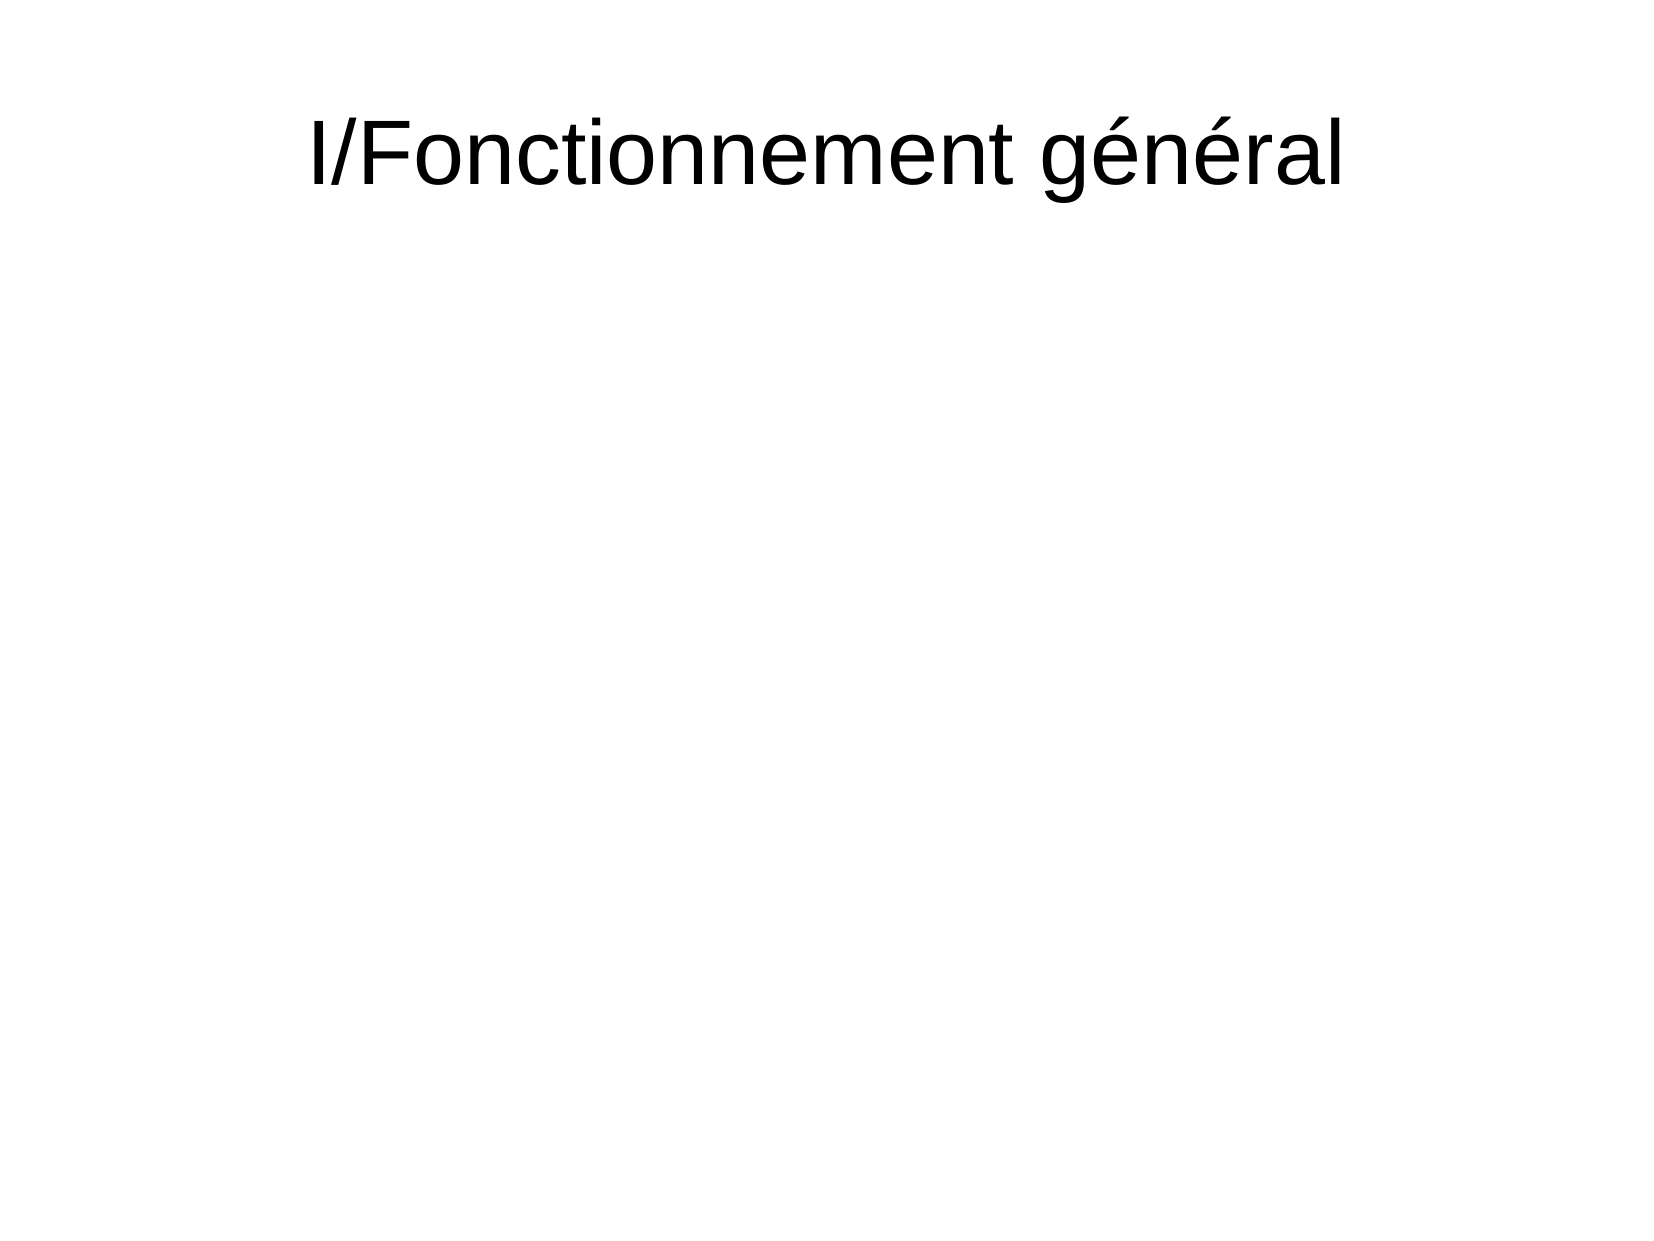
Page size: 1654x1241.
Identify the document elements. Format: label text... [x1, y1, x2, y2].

title I/Fonctionnement général [82, 49, 1571, 257]
